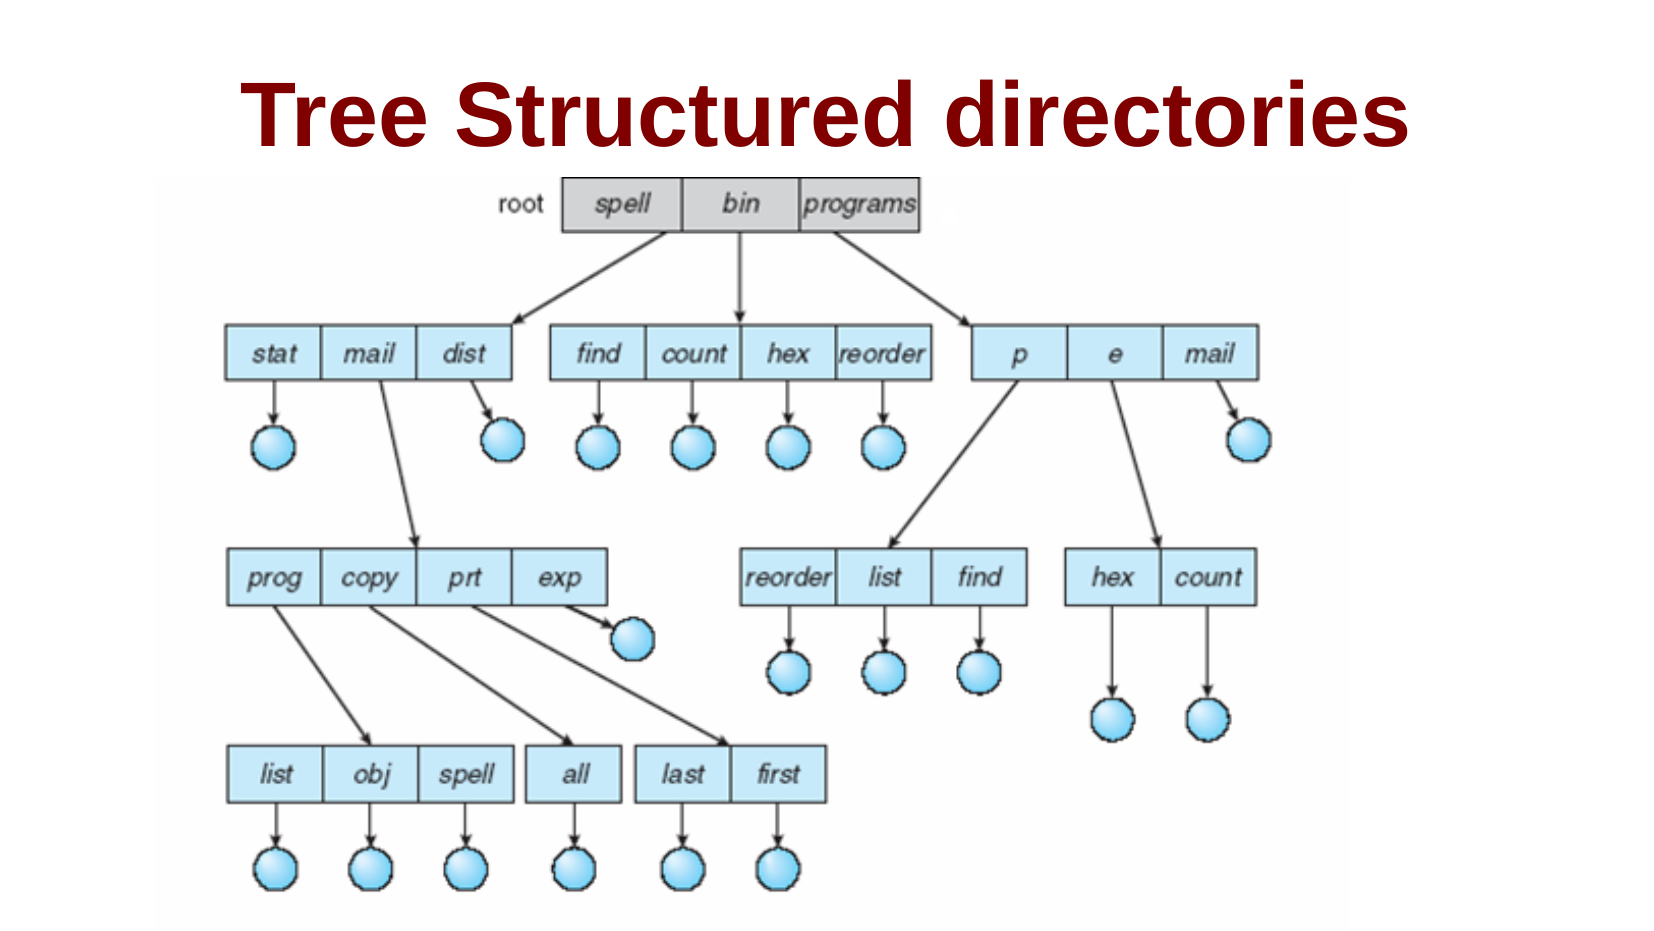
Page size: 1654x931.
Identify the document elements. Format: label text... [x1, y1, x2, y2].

title Tree Structured directories [82, 37, 1571, 193]
picture [153, 177, 1352, 931]
